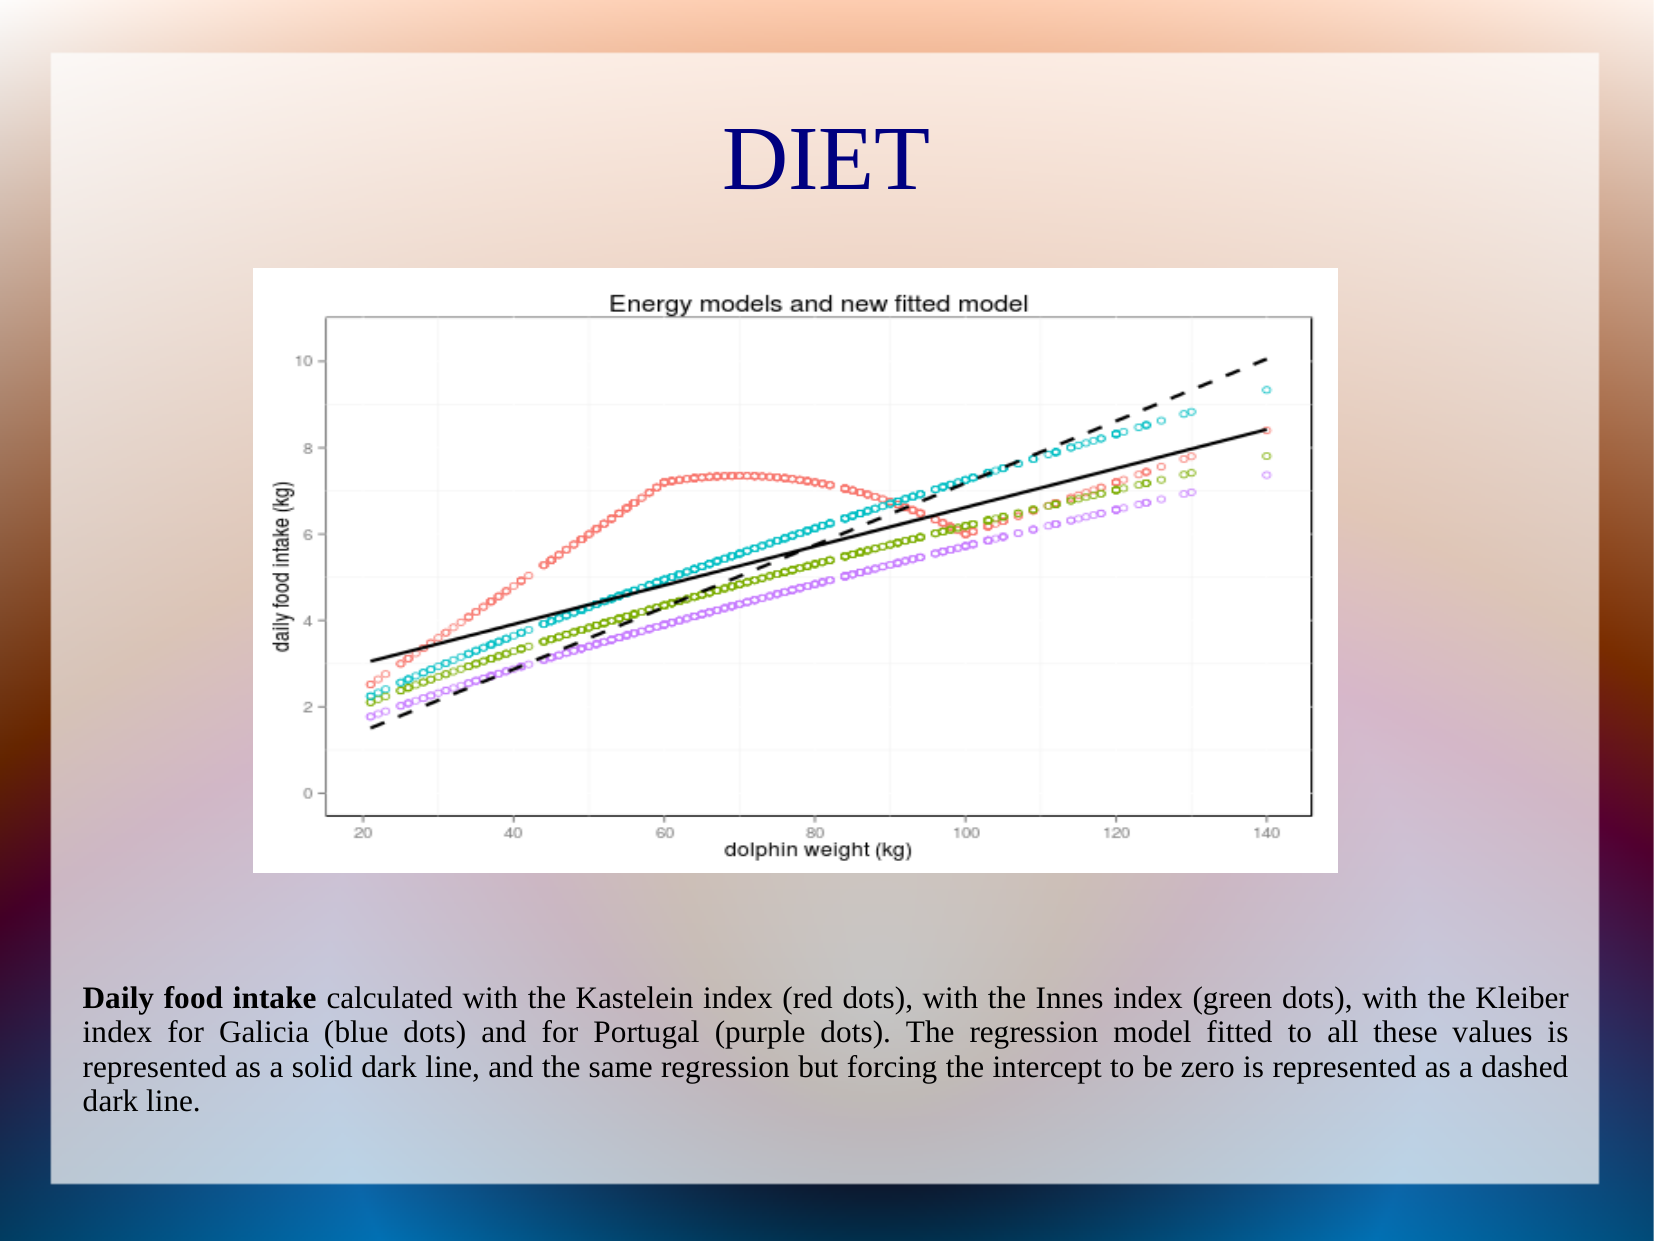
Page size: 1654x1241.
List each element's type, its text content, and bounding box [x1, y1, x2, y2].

title DIET [82, 55, 1571, 263]
picture [0, 0, 1654, 1241]
list Daily food intake calculated with the Kastelein index (red dots), with the Innes index (green dots), with the Kleiber index for Galicia (blue dots) and for Portugal (purple dots). The regression model fitted to all these values is represented as a solid dark line, and the same regression but forcing the intercept to be zero is represented as a dashed dark line. [82, 980, 1571, 1119]
